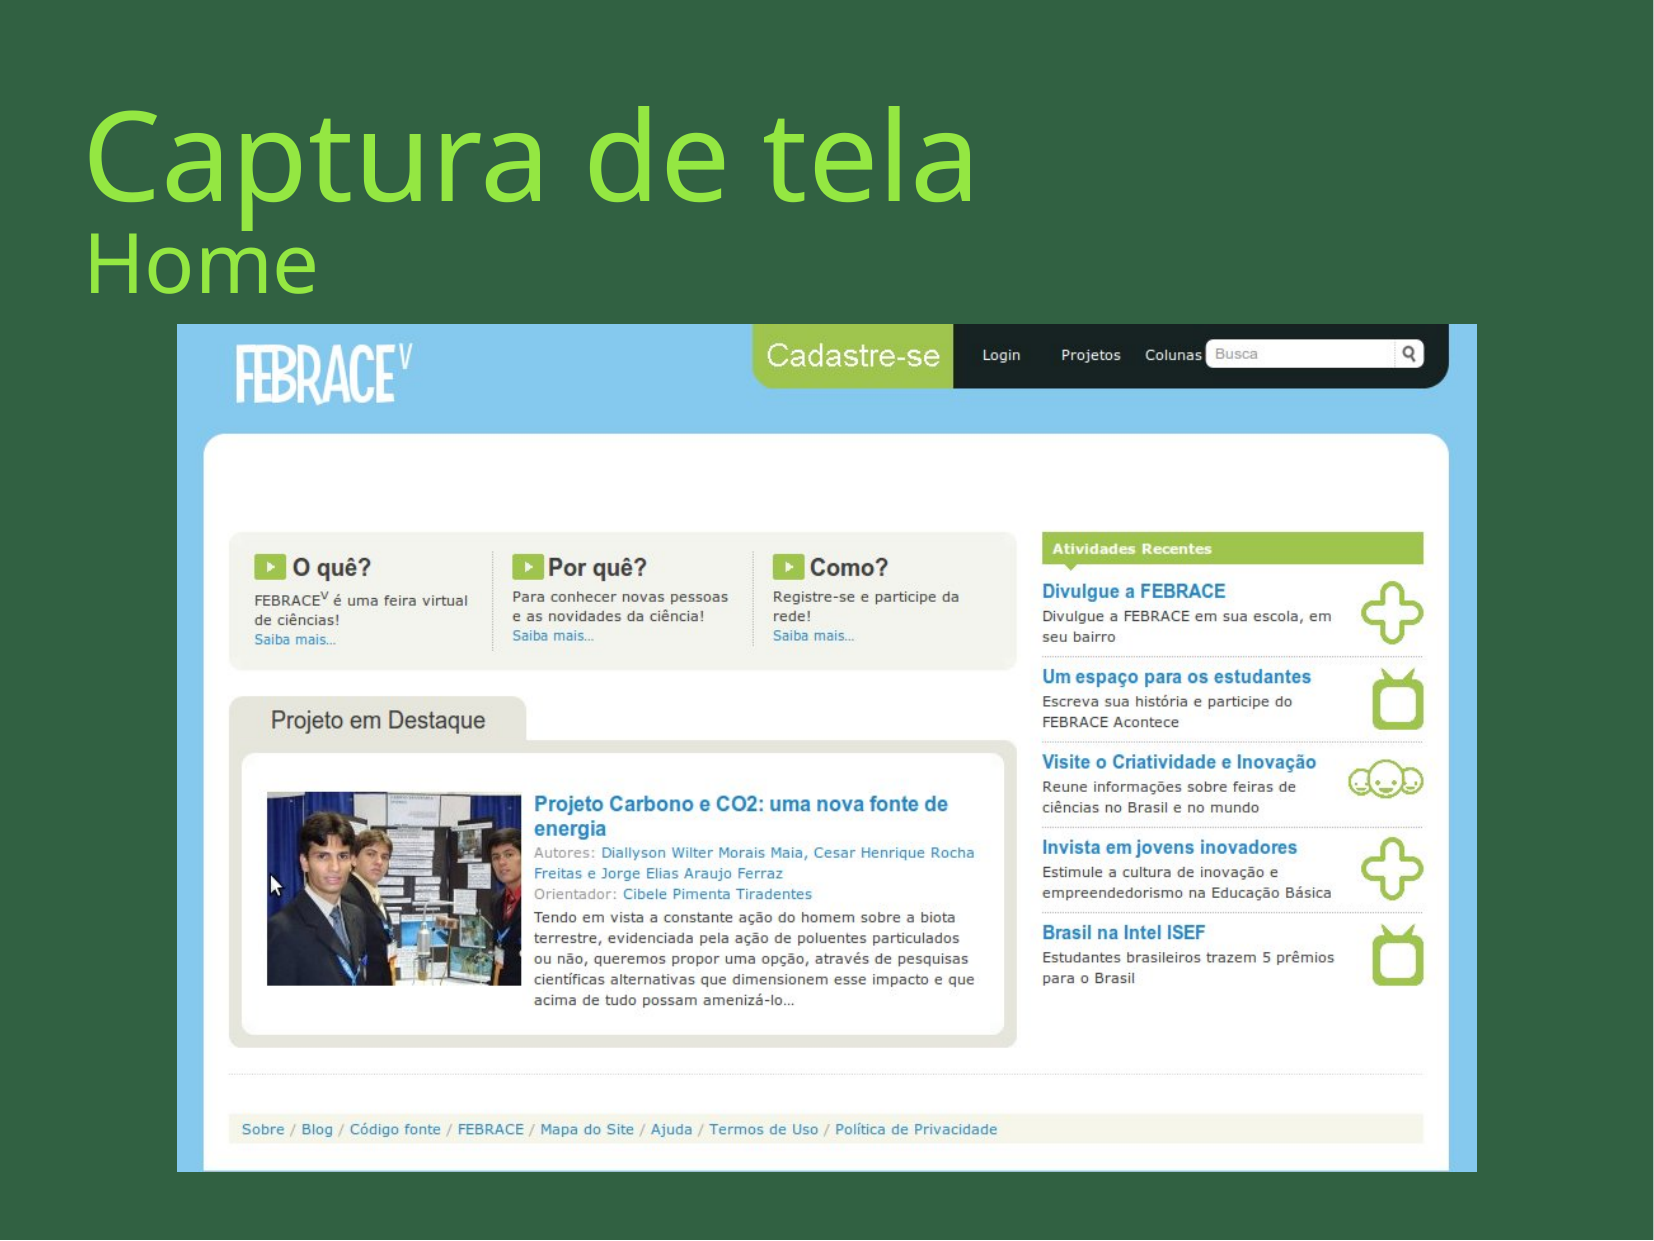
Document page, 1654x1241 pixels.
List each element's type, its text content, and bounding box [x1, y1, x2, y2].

picture [177, 324, 1477, 1172]
title Captura de tela [82, 49, 1571, 257]
title Home [83, 183, 1572, 340]
